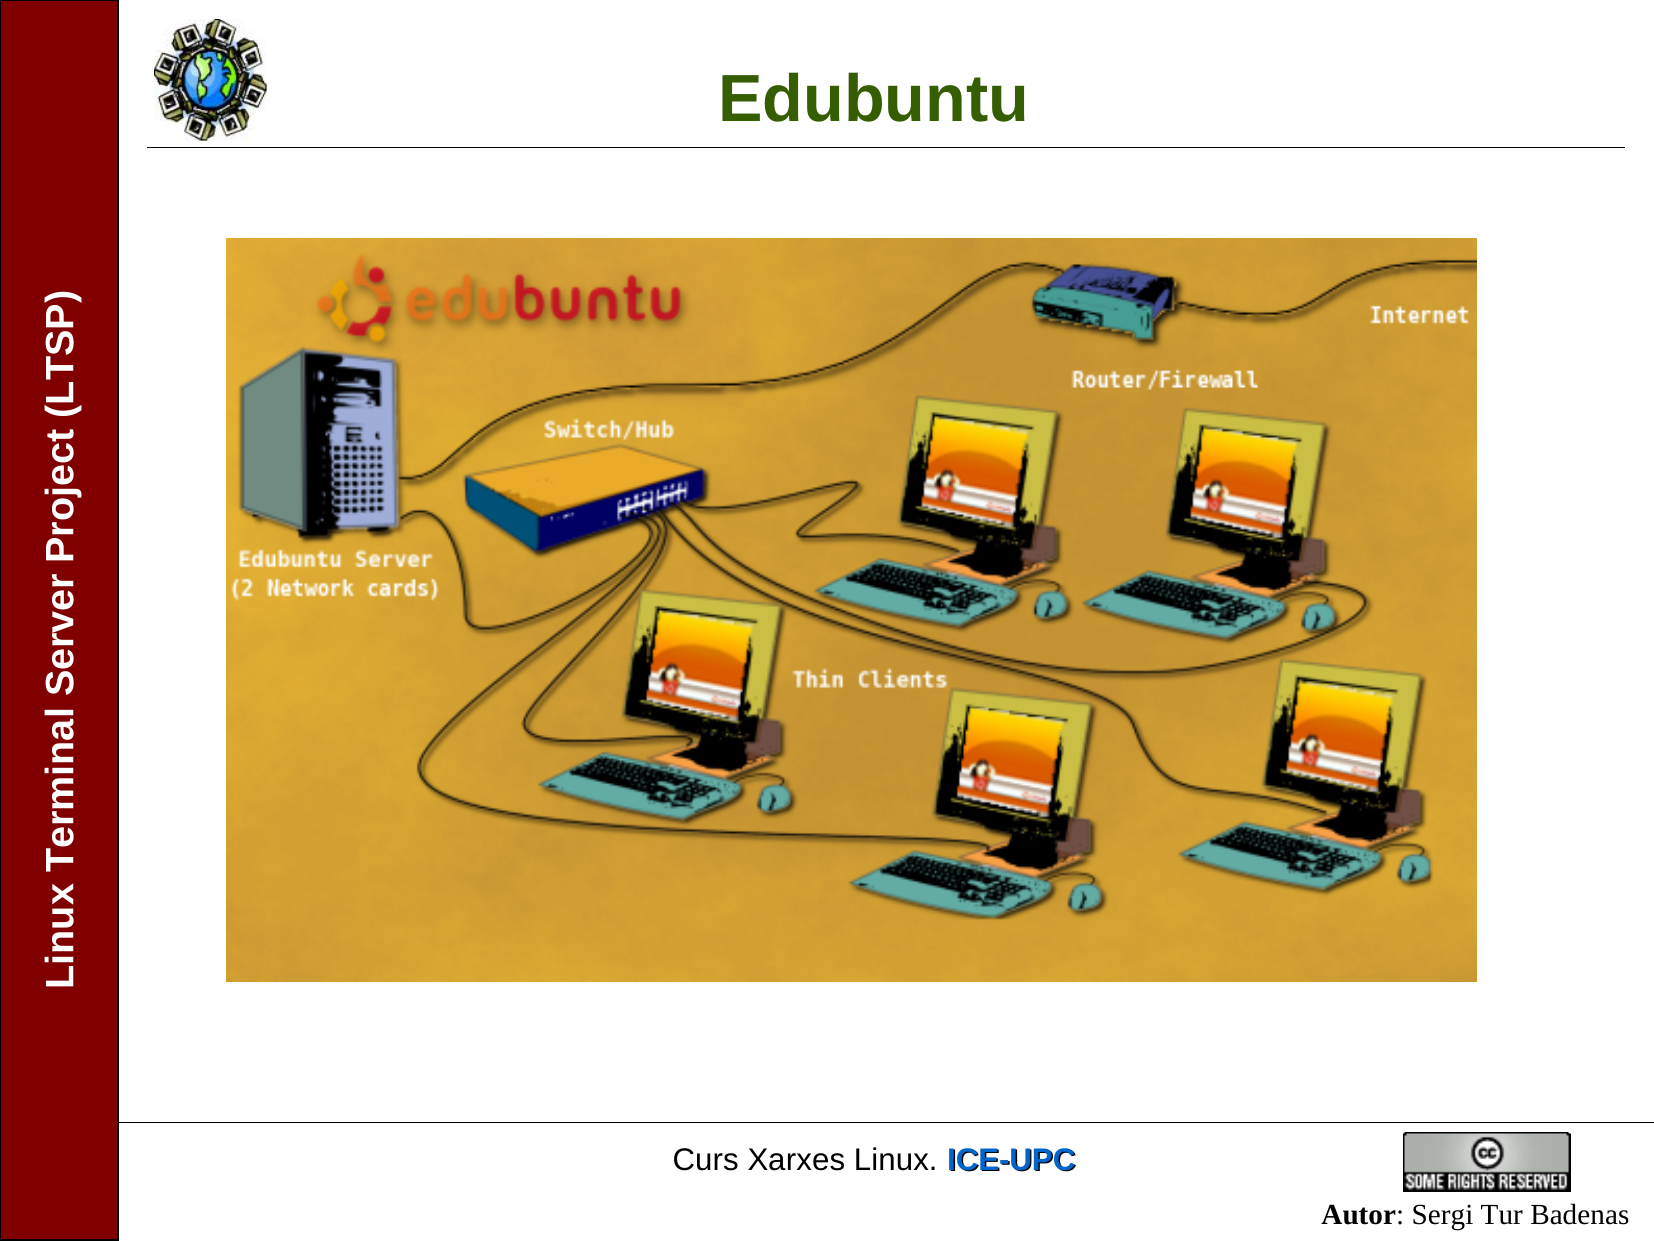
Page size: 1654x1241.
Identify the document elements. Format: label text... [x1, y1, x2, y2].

picture [1403, 1132, 1571, 1192]
picture [154, 19, 268, 49]
title Edubuntu [129, 49, 1619, 148]
picture [226, 238, 1477, 982]
